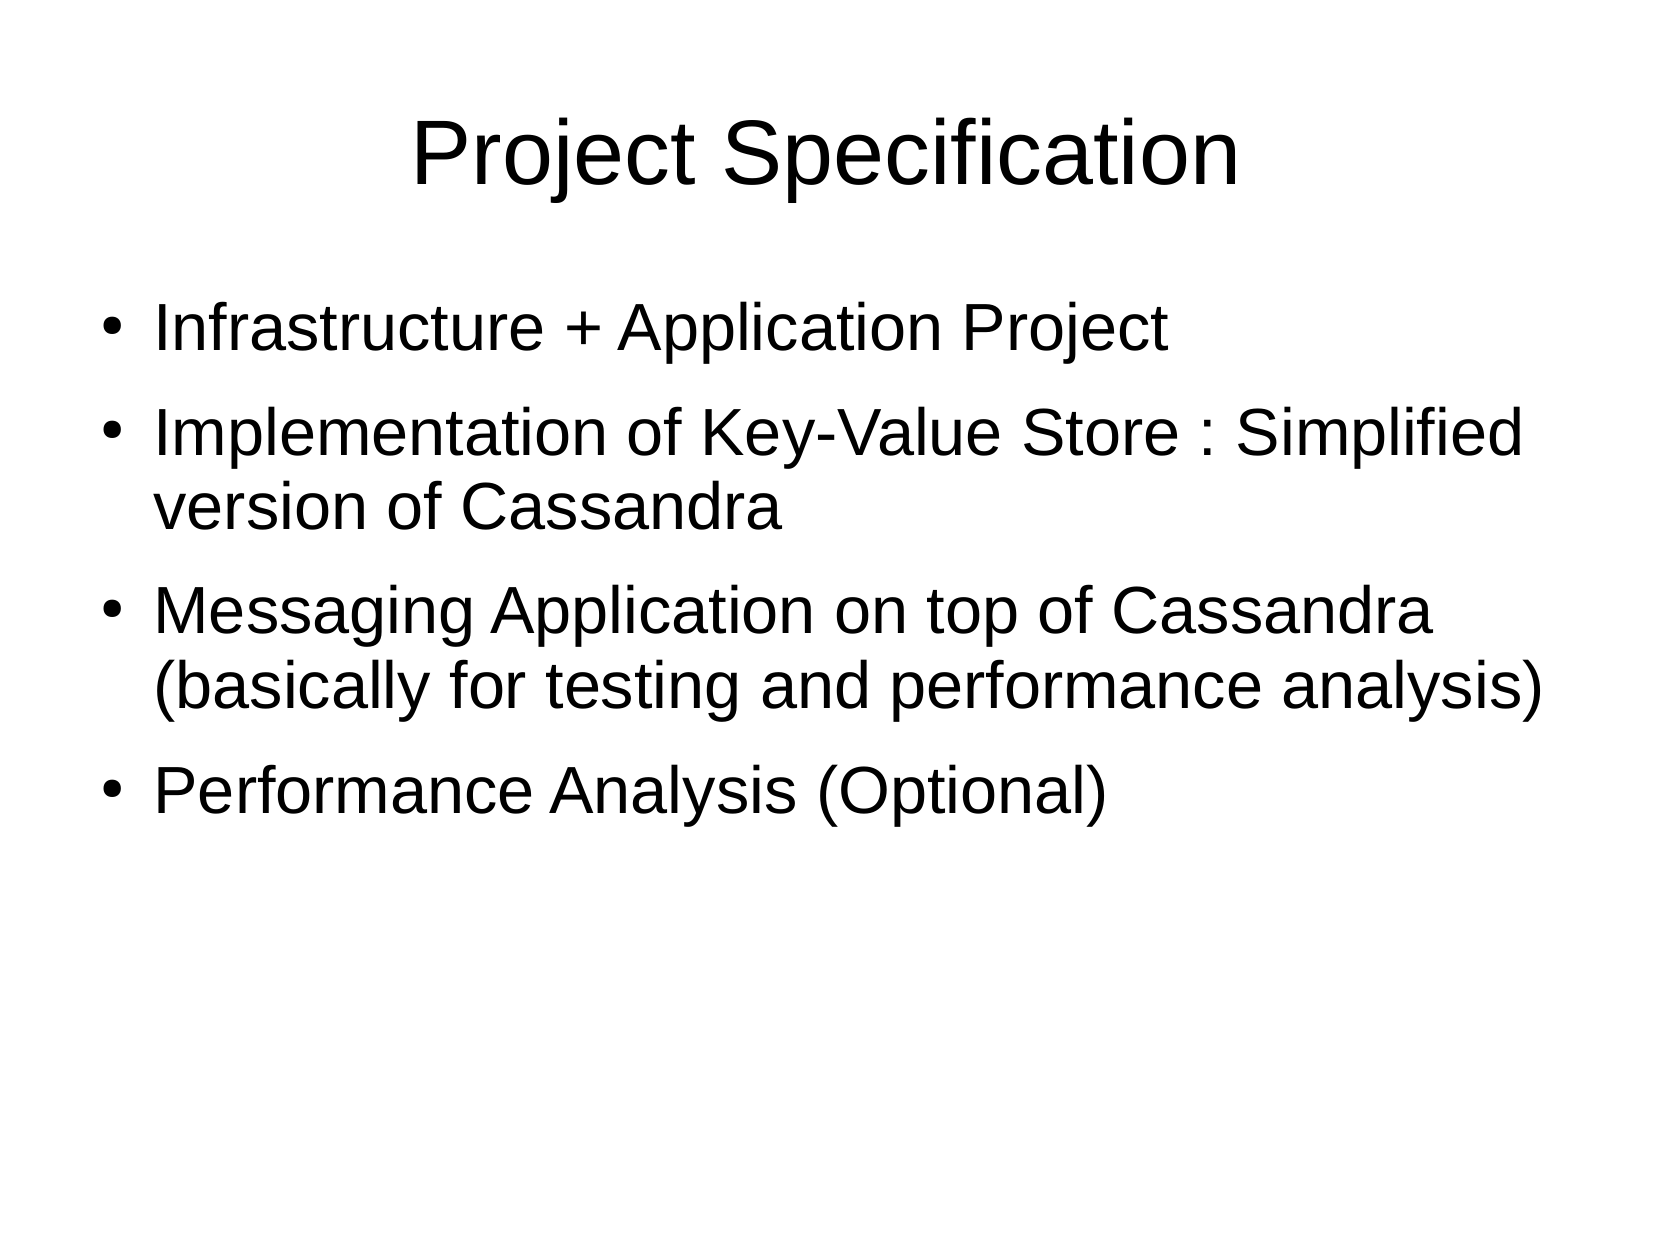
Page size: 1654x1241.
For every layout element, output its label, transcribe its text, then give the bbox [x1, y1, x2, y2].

title Project Specification [82, 49, 1571, 257]
list Infrastructure + Application Project Implementation of Key-Value Store : Simplified version of Cassandra Messaging Application on top of Cassandra (basically for testing and performance analysis) Performance Analysis (Optional) [82, 290, 1571, 1010]
